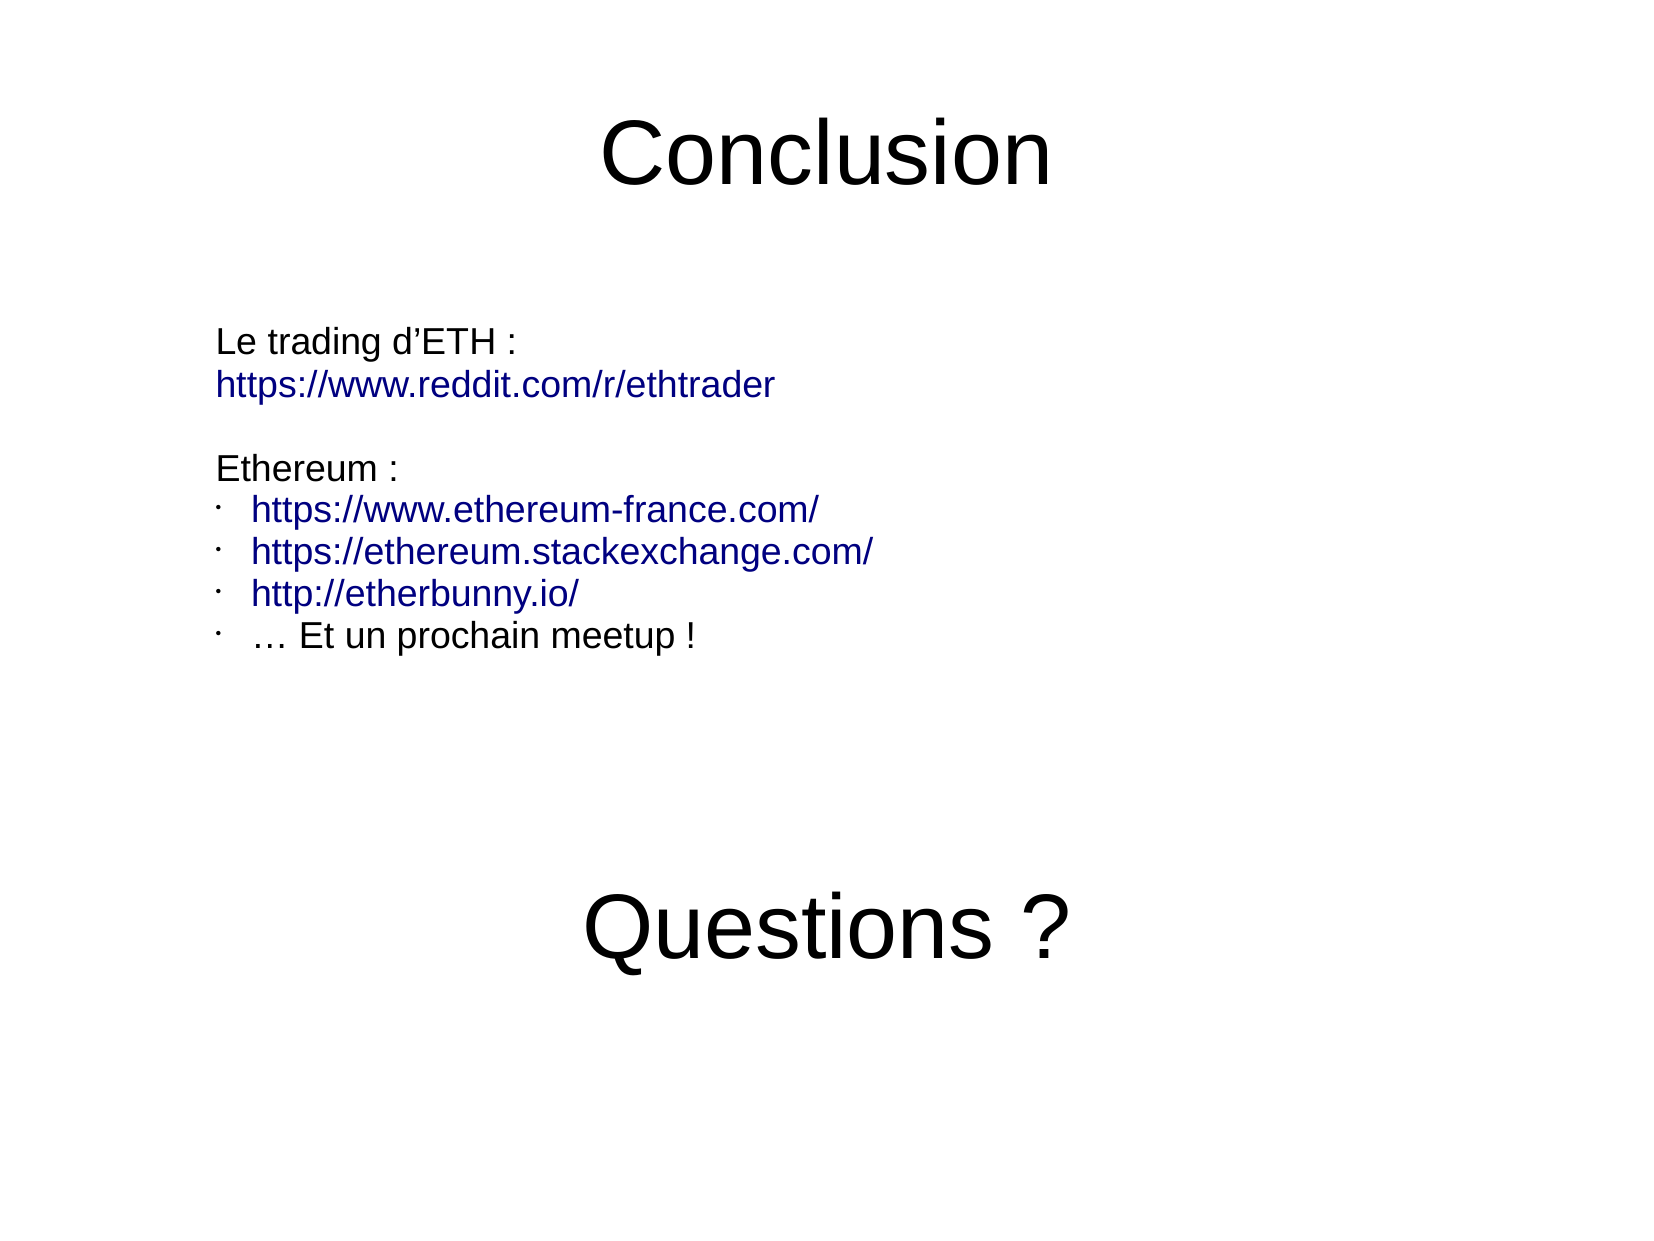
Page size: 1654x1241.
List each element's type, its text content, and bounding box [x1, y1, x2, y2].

title Questions ? [82, 823, 1572, 1031]
title Conclusion [82, 49, 1572, 257]
text_box Le trading d’ETH : https://www.reddit.com/r/ethtrader Ethereum : https://www.ethereum-france.com/ https://ethereum.stackexchange.com/ http://etherbunny.io/ … Et un prochain meetup ! [200, 271, 1508, 707]
